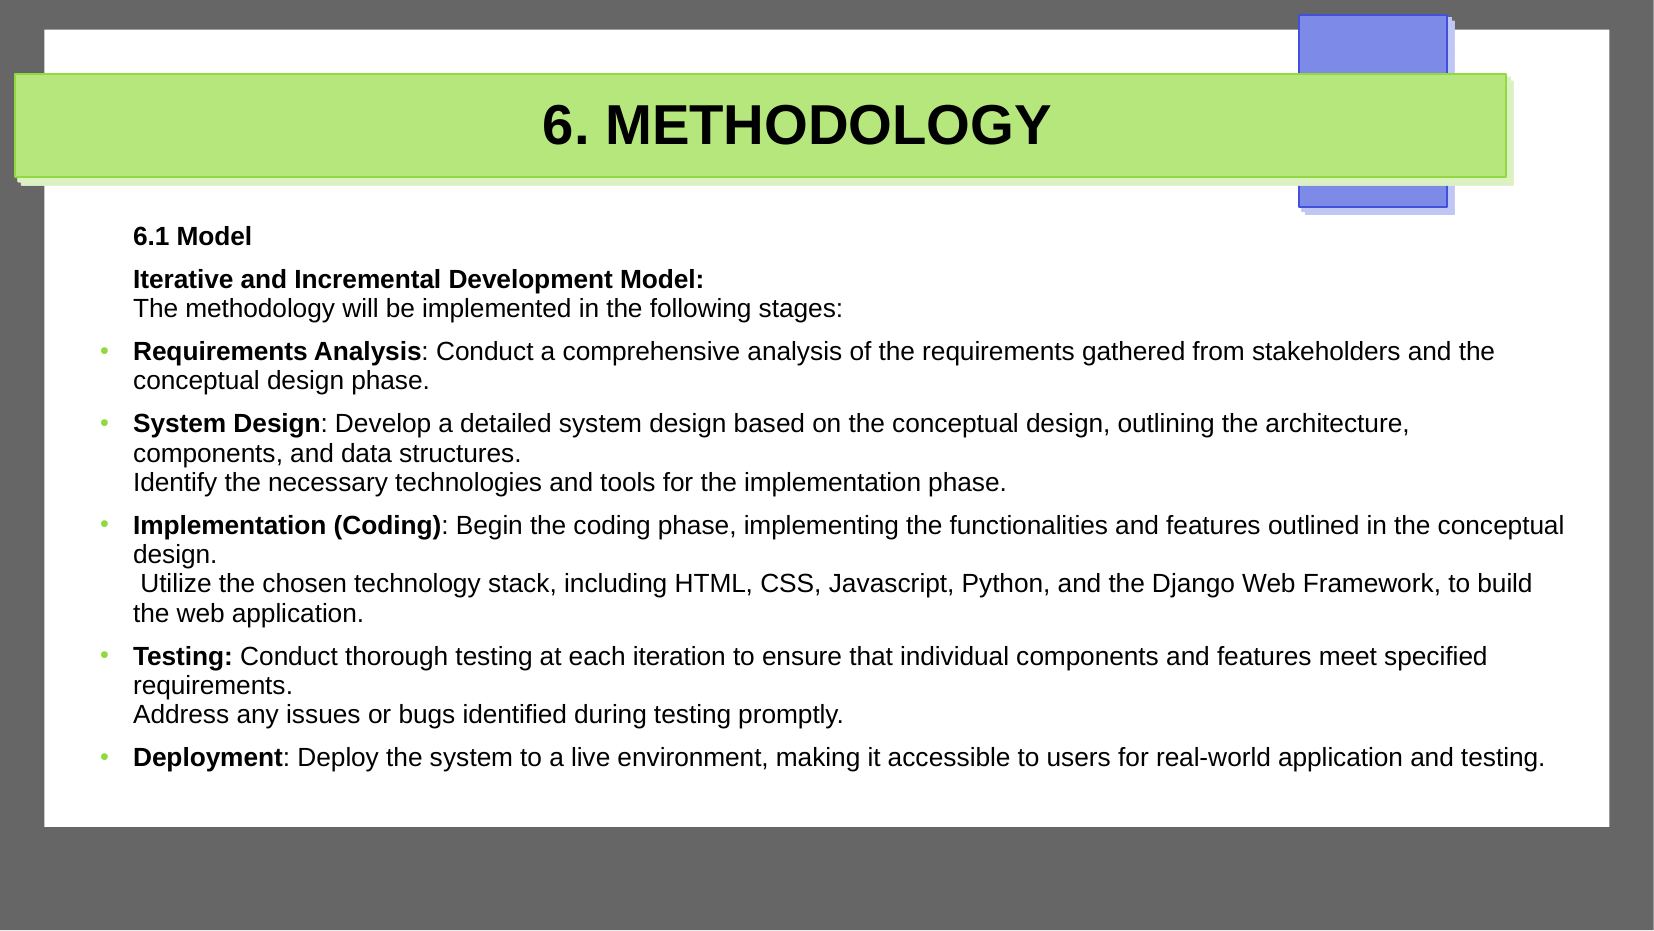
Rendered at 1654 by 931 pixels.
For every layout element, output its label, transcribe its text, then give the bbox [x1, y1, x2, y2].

title 6. METHODOLOGY [88, 73, 1506, 178]
list 6.1 Model Iterative and Incremental Development Model: The methodology will be implemented in the following stages: Requirements Analysis: Conduct a comprehensive analysis of the requirements gathered from stakeholders and the conceptual design phase. System Design: Develop a detailed system design based on the conceptual design, outlining the architecture, components, and data structures. Identify the necessary technologies and tools for the implementation phase. Implementation (Coding): Begin the coding phase, implementing the functionalities and features outlined in the conceptual design. Utilize the chosen technology stack, including HTML, CSS, Javascript, Python, and the Django Web Framework, to build the web application. Testing: Conduct thorough testing at each iteration to ensure that individual components and features meet specified requirements. Address any issues or bugs identified during testing promptly. Deployment: Deploy the system to a live environment, making it accessible to users for real-world application and testing. [88, 221, 1565, 813]
